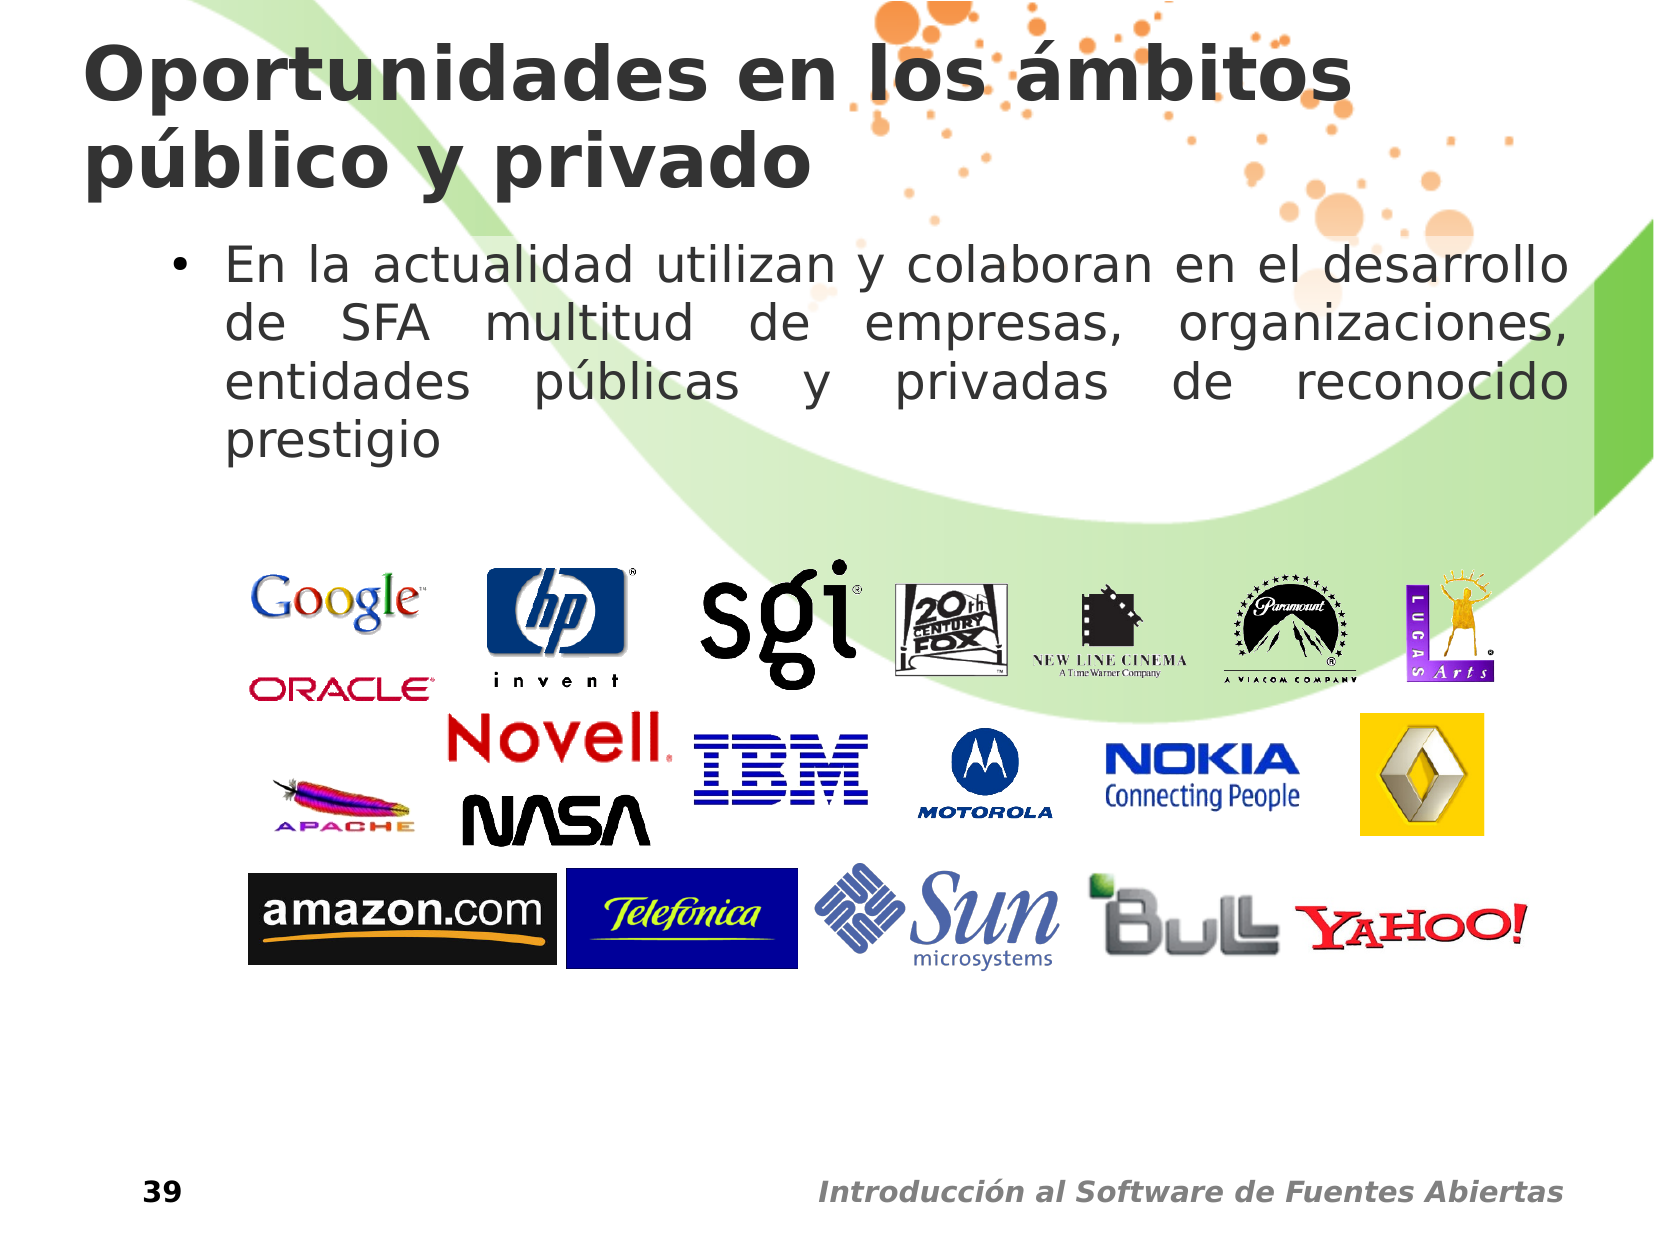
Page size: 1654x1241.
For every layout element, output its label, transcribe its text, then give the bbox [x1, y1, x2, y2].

picture [566, 868, 798, 969]
picture [185, 0, 1654, 754]
picture [236, 542, 877, 857]
list En la actualidad utilizan y colaboran en el desarrollo de SFA multitud de empresas, organizaciones, entidades públicas y privadas de reconocido prestigio . [82, 236, 1571, 1152]
picture [885, 554, 1515, 854]
picture [248, 873, 557, 965]
title Oportunidades en los ámbitos público y privado [82, 30, 1571, 206]
picture [814, 856, 1530, 975]
